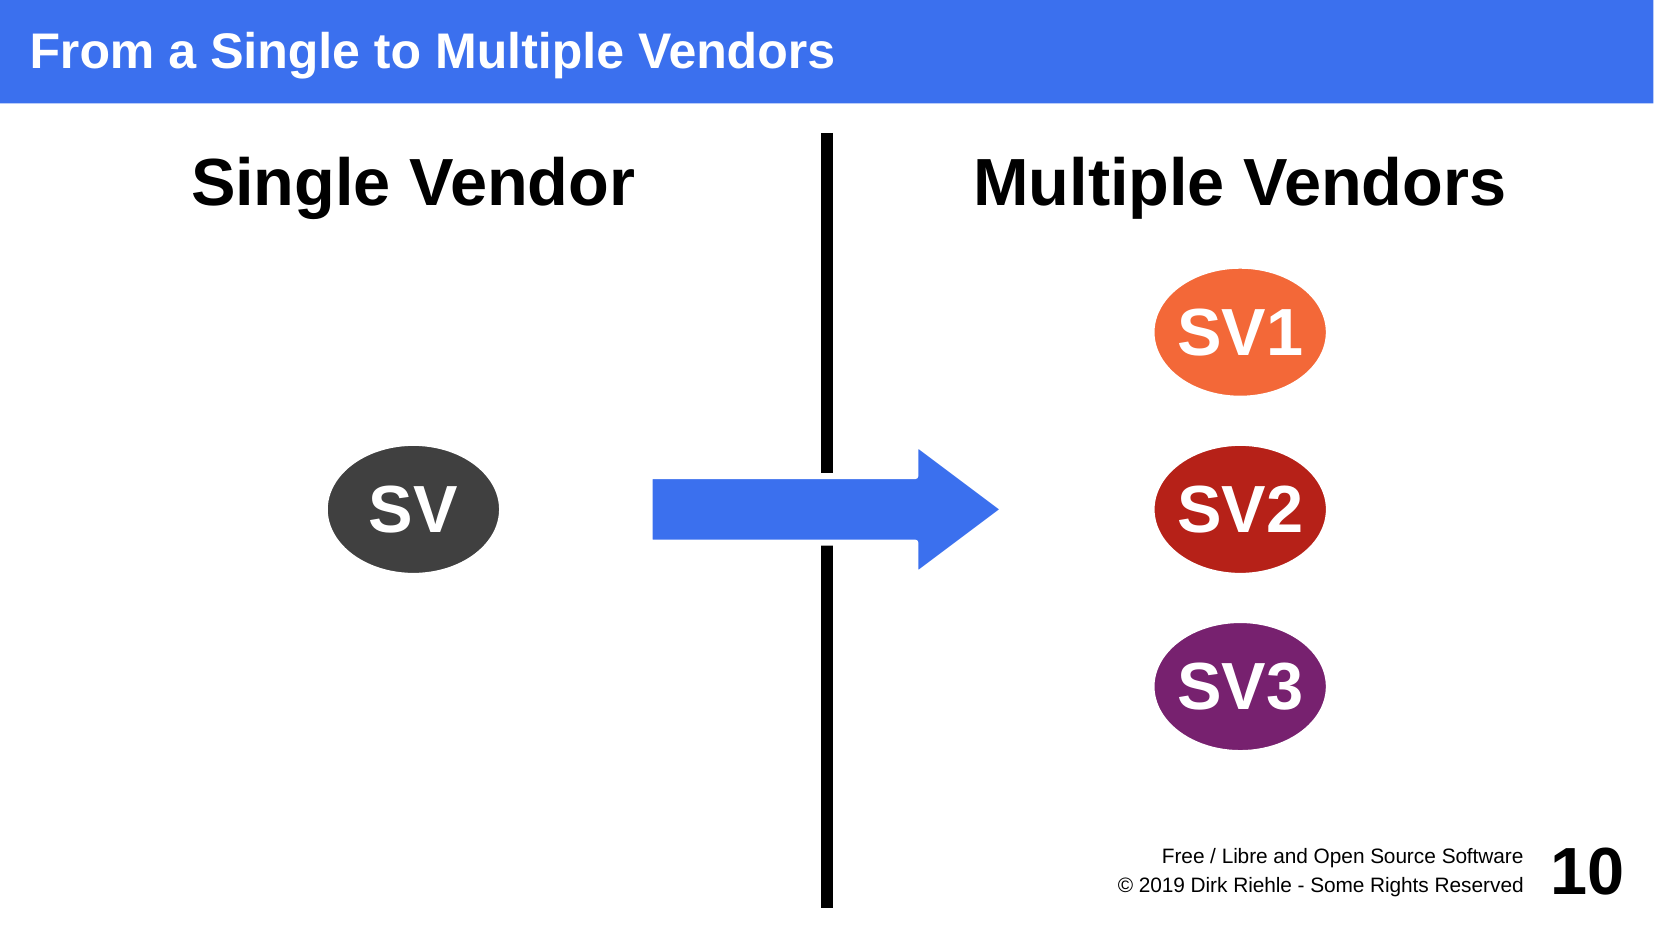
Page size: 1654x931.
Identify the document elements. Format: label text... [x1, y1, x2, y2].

text_box Single Vendor [29, 132, 798, 311]
text_box SV3 [1151, 620, 1329, 754]
text_box SV1 [1151, 265, 1329, 399]
text_box Multiple Vendors [856, 132, 1625, 311]
title From a Single to Multiple Vendors [0, 0, 1654, 104]
text_box SV [324, 442, 503, 576]
text_box SV2 [1151, 442, 1329, 576]
text_box [649, 442, 1005, 576]
